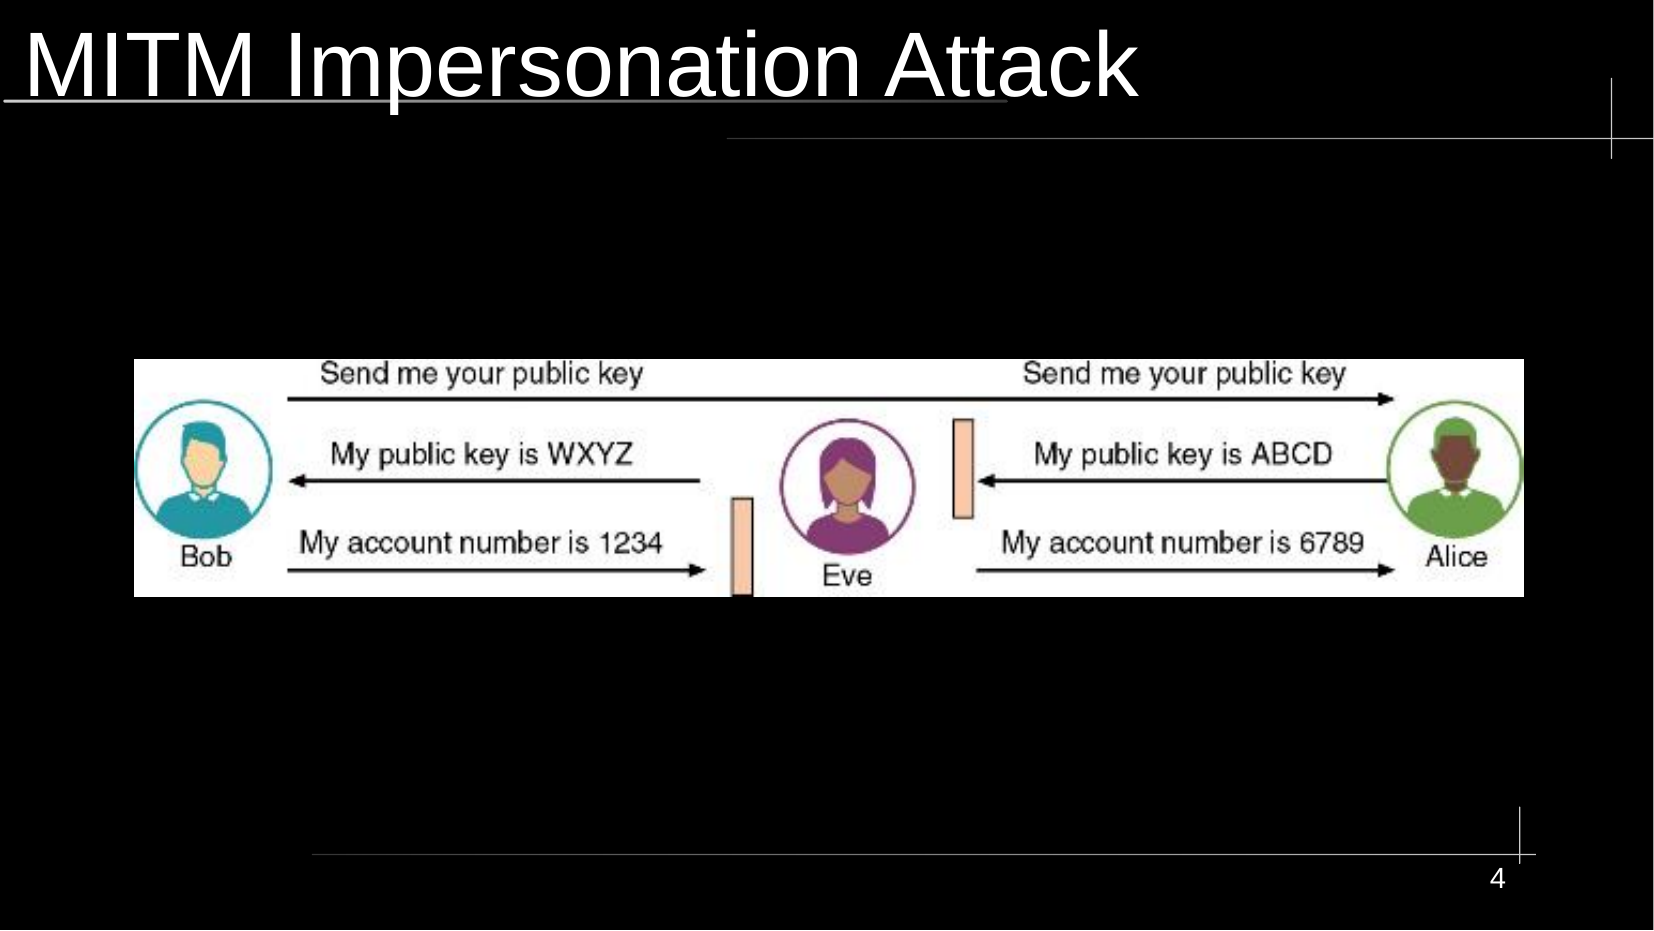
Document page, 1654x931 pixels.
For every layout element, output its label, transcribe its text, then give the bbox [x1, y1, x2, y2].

title MITM Impersonation Attack [23, 11, 1589, 119]
picture [134, 359, 1524, 597]
